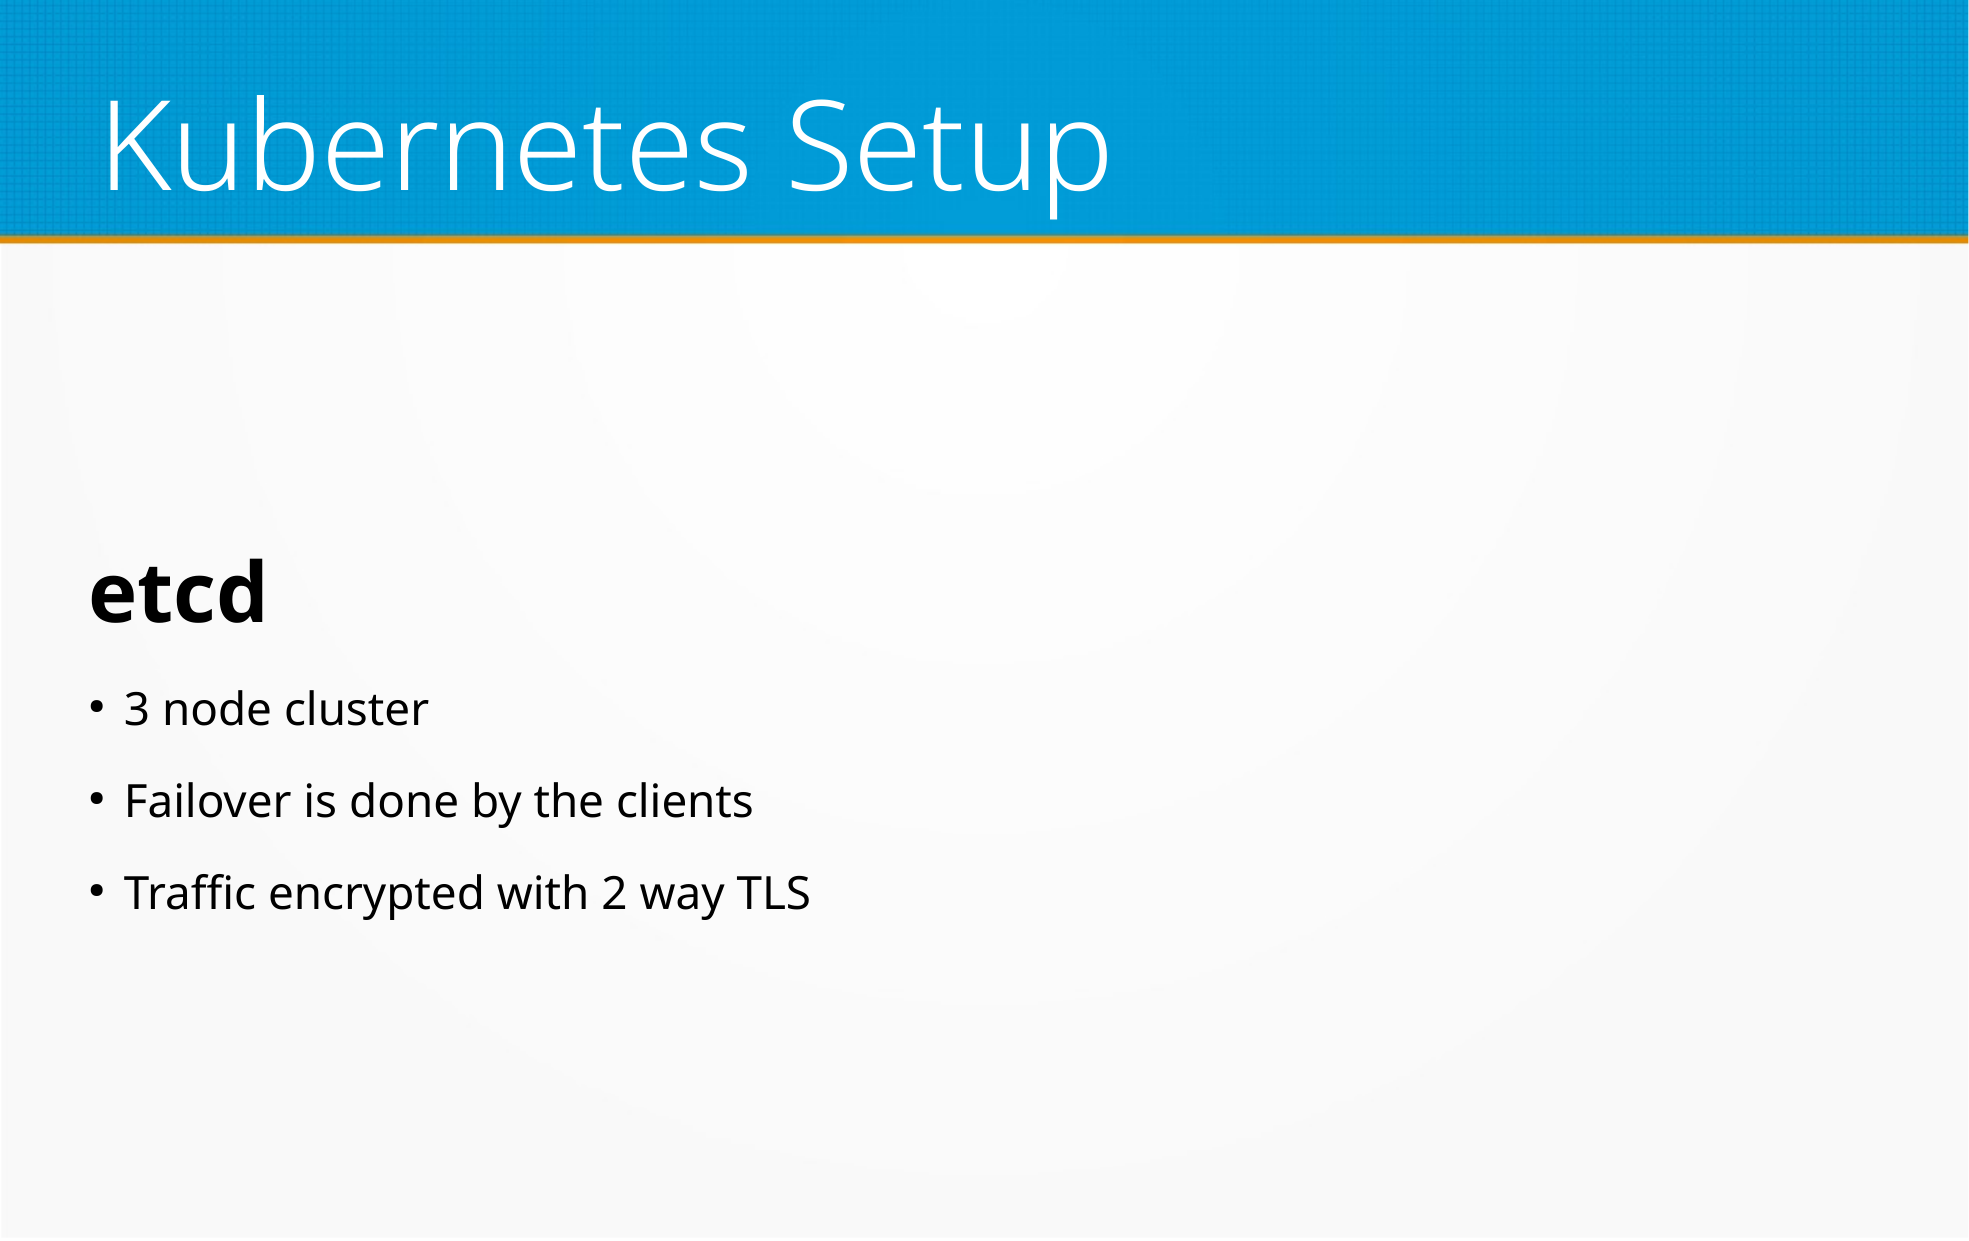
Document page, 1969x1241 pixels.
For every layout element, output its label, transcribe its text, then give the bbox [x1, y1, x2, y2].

text_box etcd 3 node cluster Failover is done by the clients Traffic encrypted with 2 way TLS [82, 293, 1772, 1163]
picture [0, 233, 1969, 1241]
title Kubernetes Setup [98, 19, 1870, 227]
